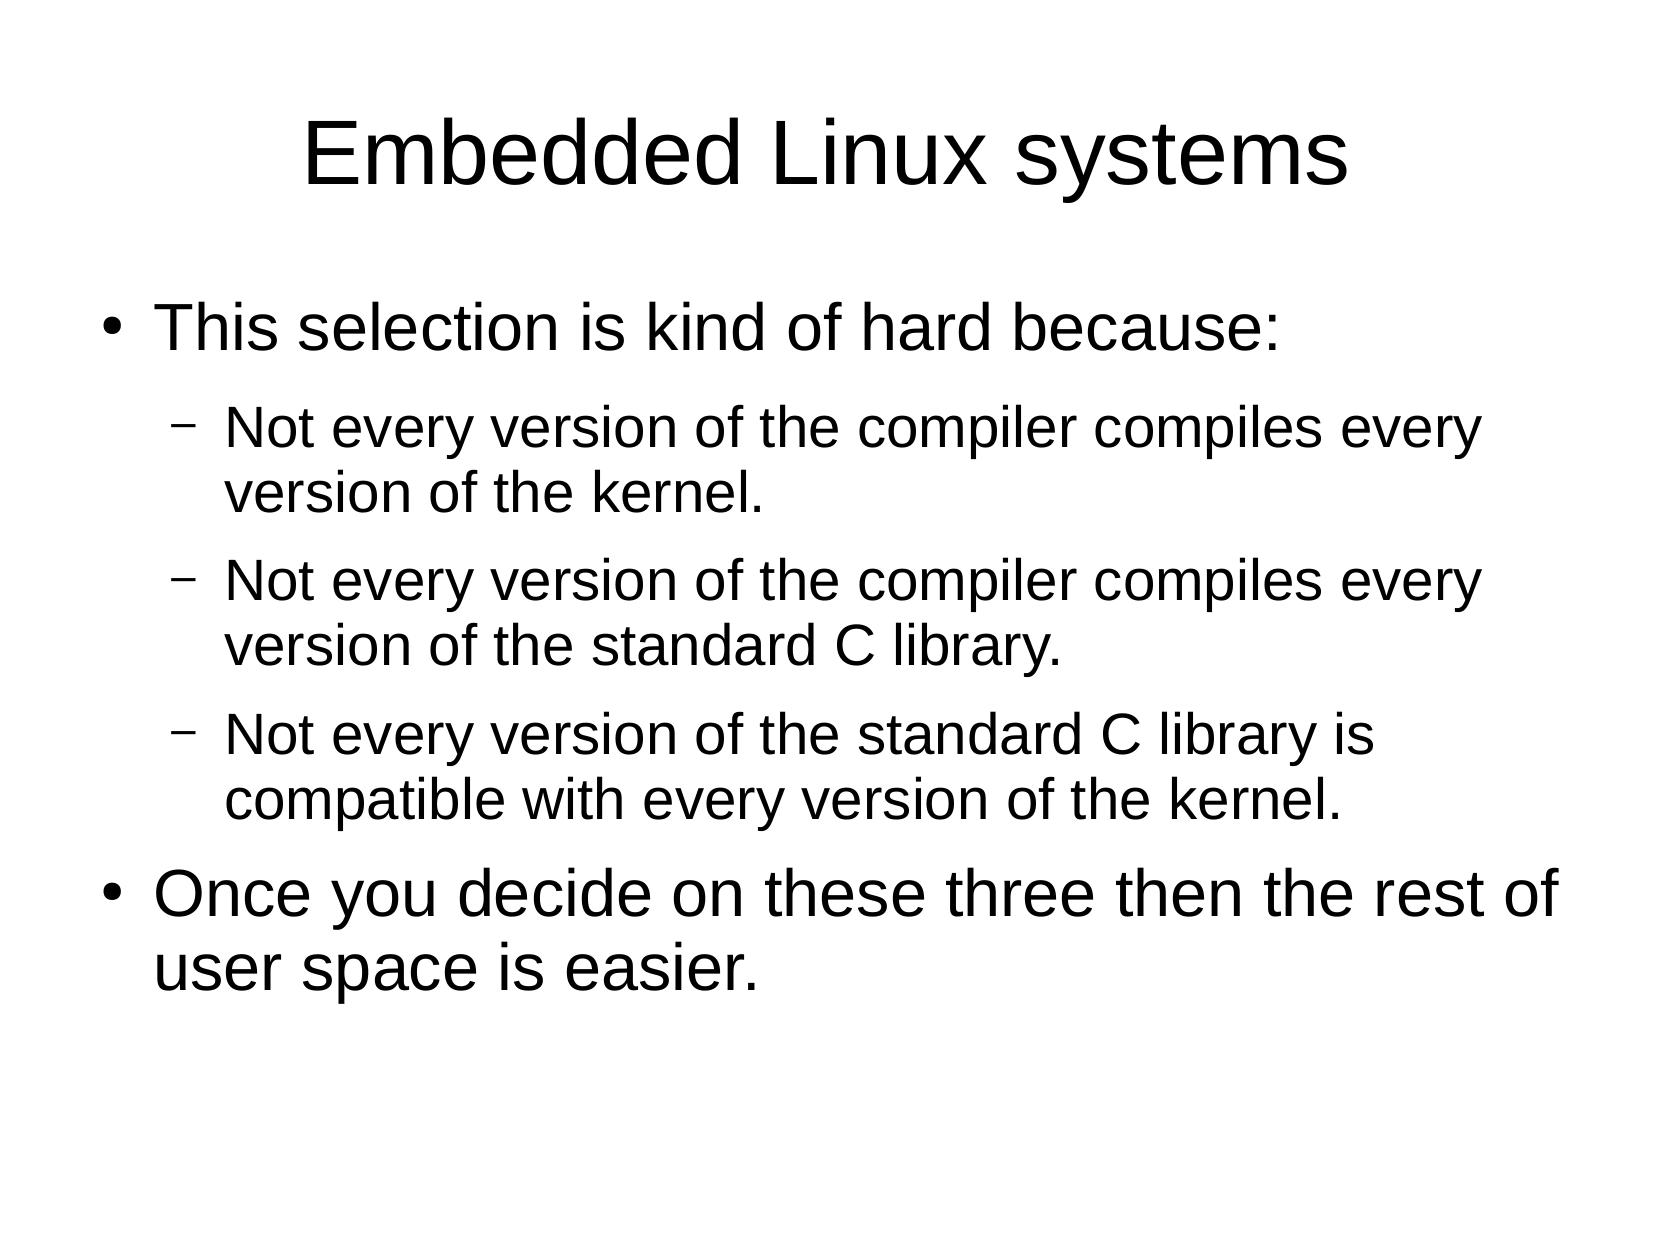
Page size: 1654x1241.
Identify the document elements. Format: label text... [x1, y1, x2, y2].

title Embedded Linux systems [82, 49, 1571, 257]
list This selection is kind of hard because: Not every version of the compiler compiles every version of the kernel. Not every version of the compiler compiles every version of the standard C library. Not every version of the standard C library is compatible with every version of the kernel. Once you decide on these three then the rest of user space is easier. [82, 290, 1571, 1010]
